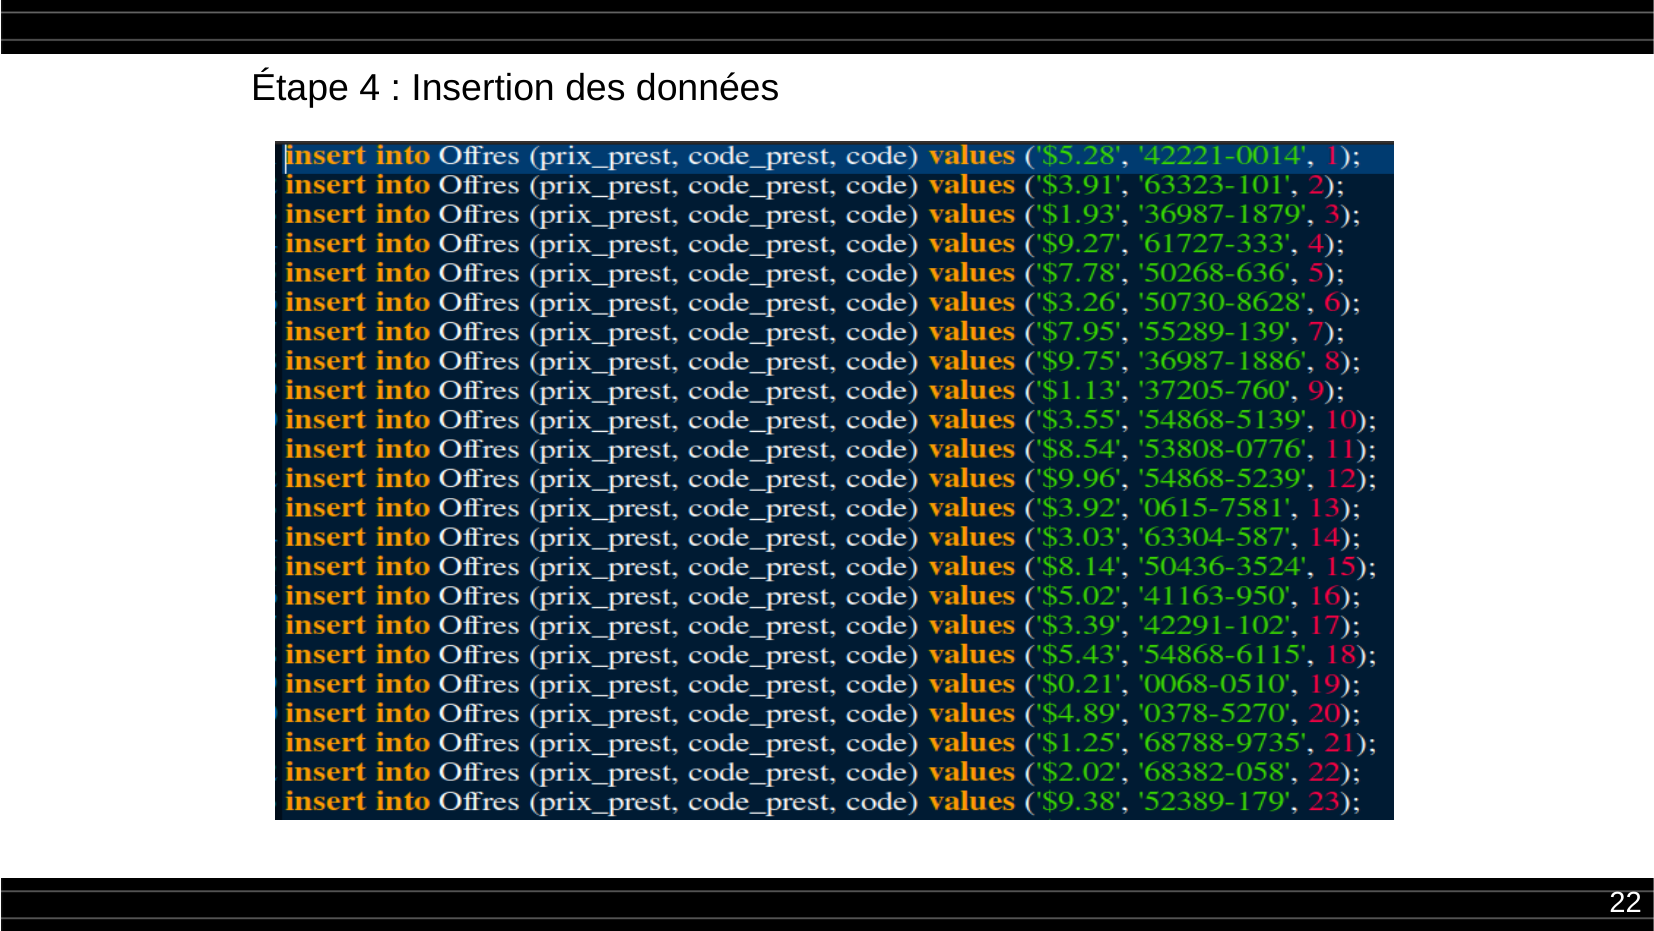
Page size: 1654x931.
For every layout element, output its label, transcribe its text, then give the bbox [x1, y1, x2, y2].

picture [1, 878, 1654, 931]
picture [275, 141, 1394, 820]
picture [1, 0, 1654, 54]
text_box Étape 4 : Insertion des données [236, 59, 1229, 116]
